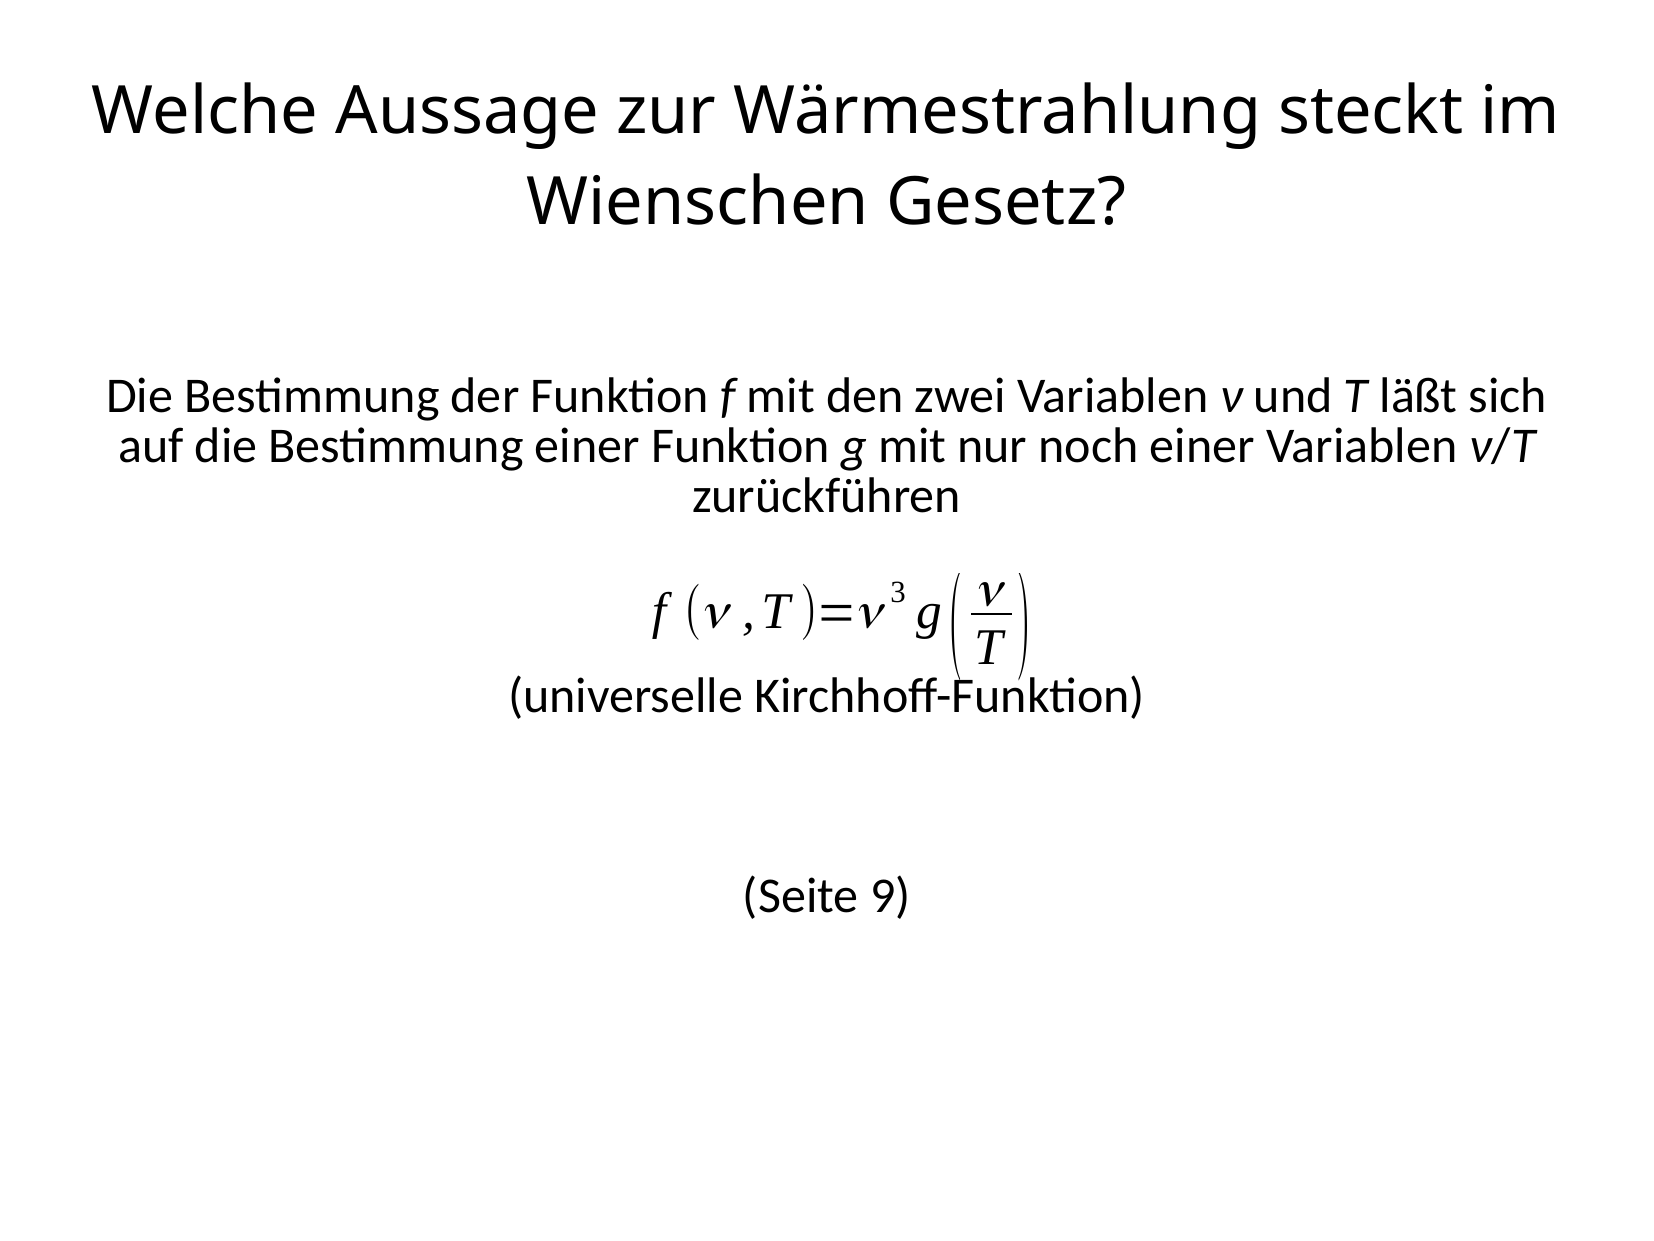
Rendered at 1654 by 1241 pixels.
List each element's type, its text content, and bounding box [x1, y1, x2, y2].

subtitle Die Bestimmung der Funktion f mit den zwei Variablen ν und T läßt sich auf die Bestimmung einer Funktion g mit nur noch einer Variablen ν/T zurückführen (universelle Kirchhoff-Funktion) (Seite 9) [82, 290, 1571, 1010]
title Welche Aussage zur Wärmestrahlung steckt im Wienschen Gesetz? [82, 49, 1571, 257]
chart [629, 573, 1049, 681]
